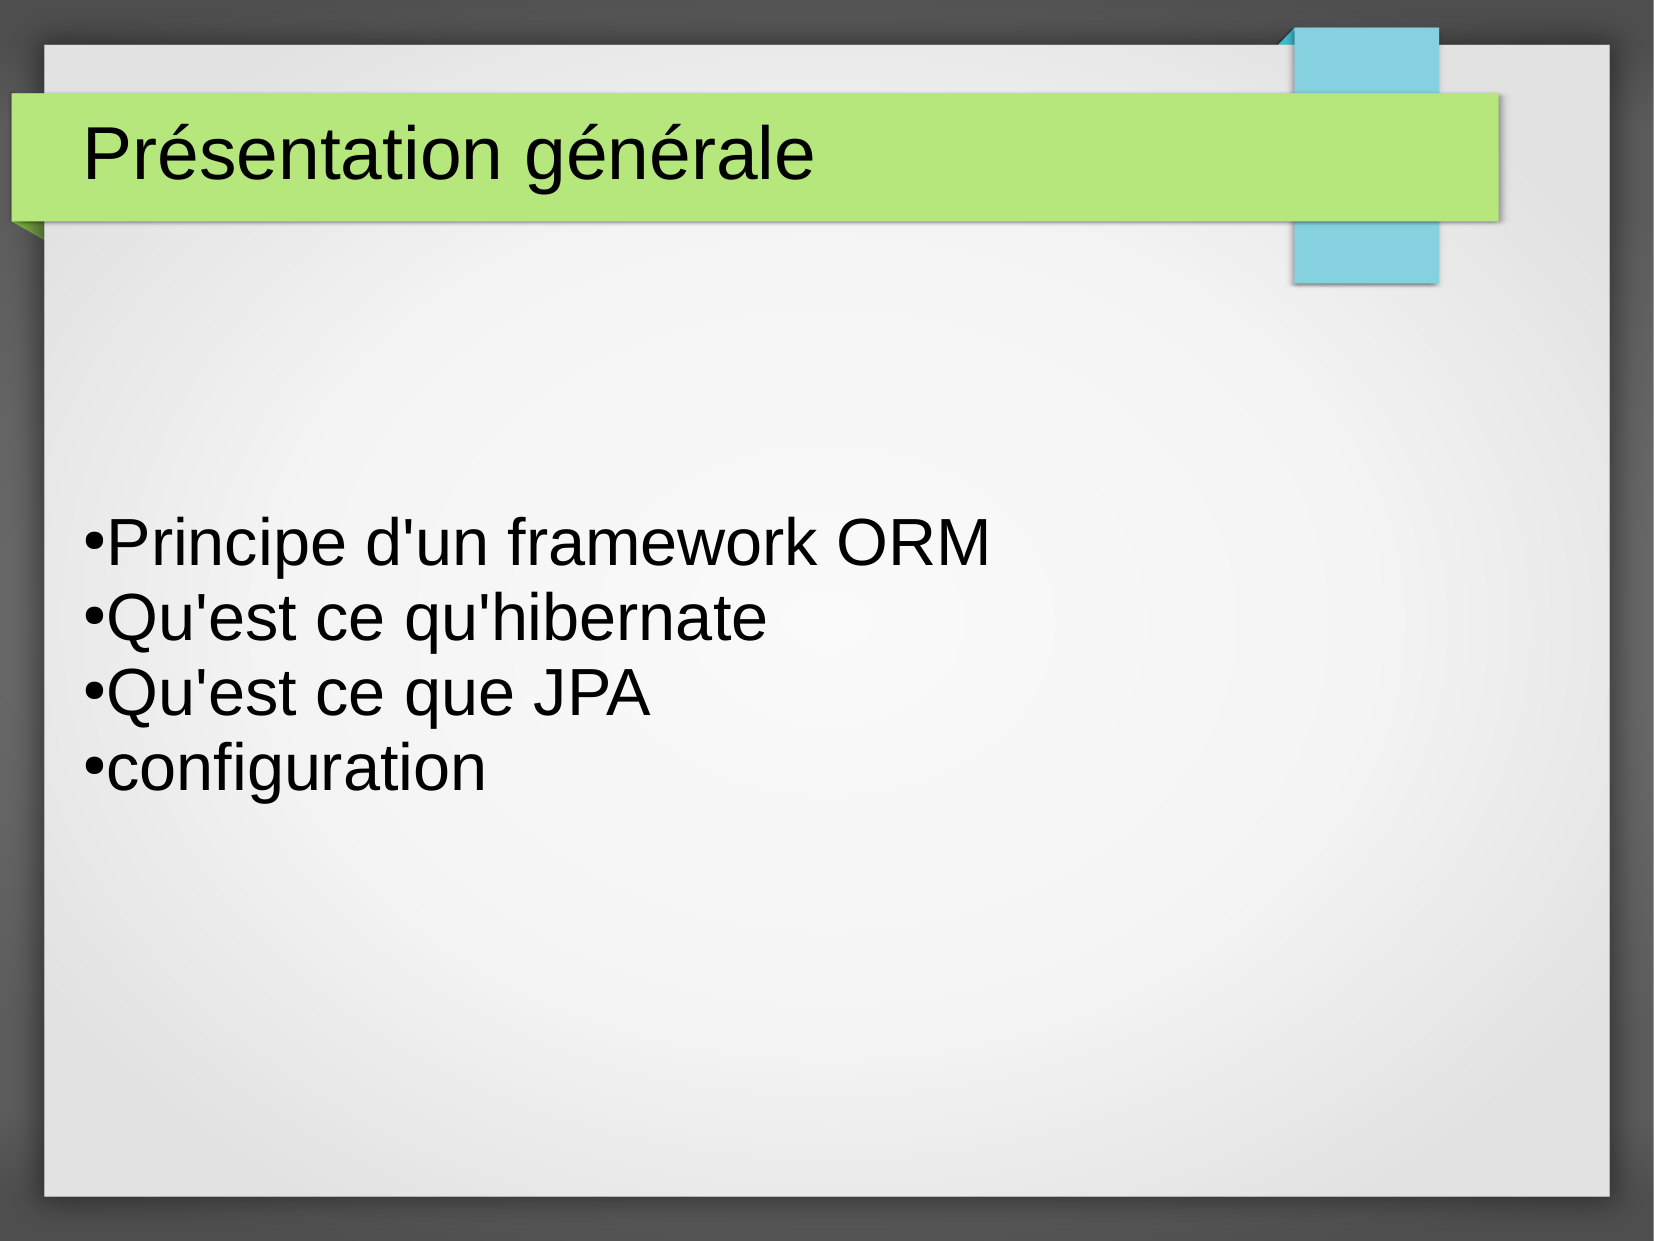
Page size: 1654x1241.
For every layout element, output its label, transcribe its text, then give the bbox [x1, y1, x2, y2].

picture [0, 0, 1654, 1241]
title Présentation générale [82, 94, 1264, 213]
subtitle Principe d'un framework ORM Qu'est ce qu'hibernate Qu'est ce que JPA configuration [82, 295, 1571, 1015]
